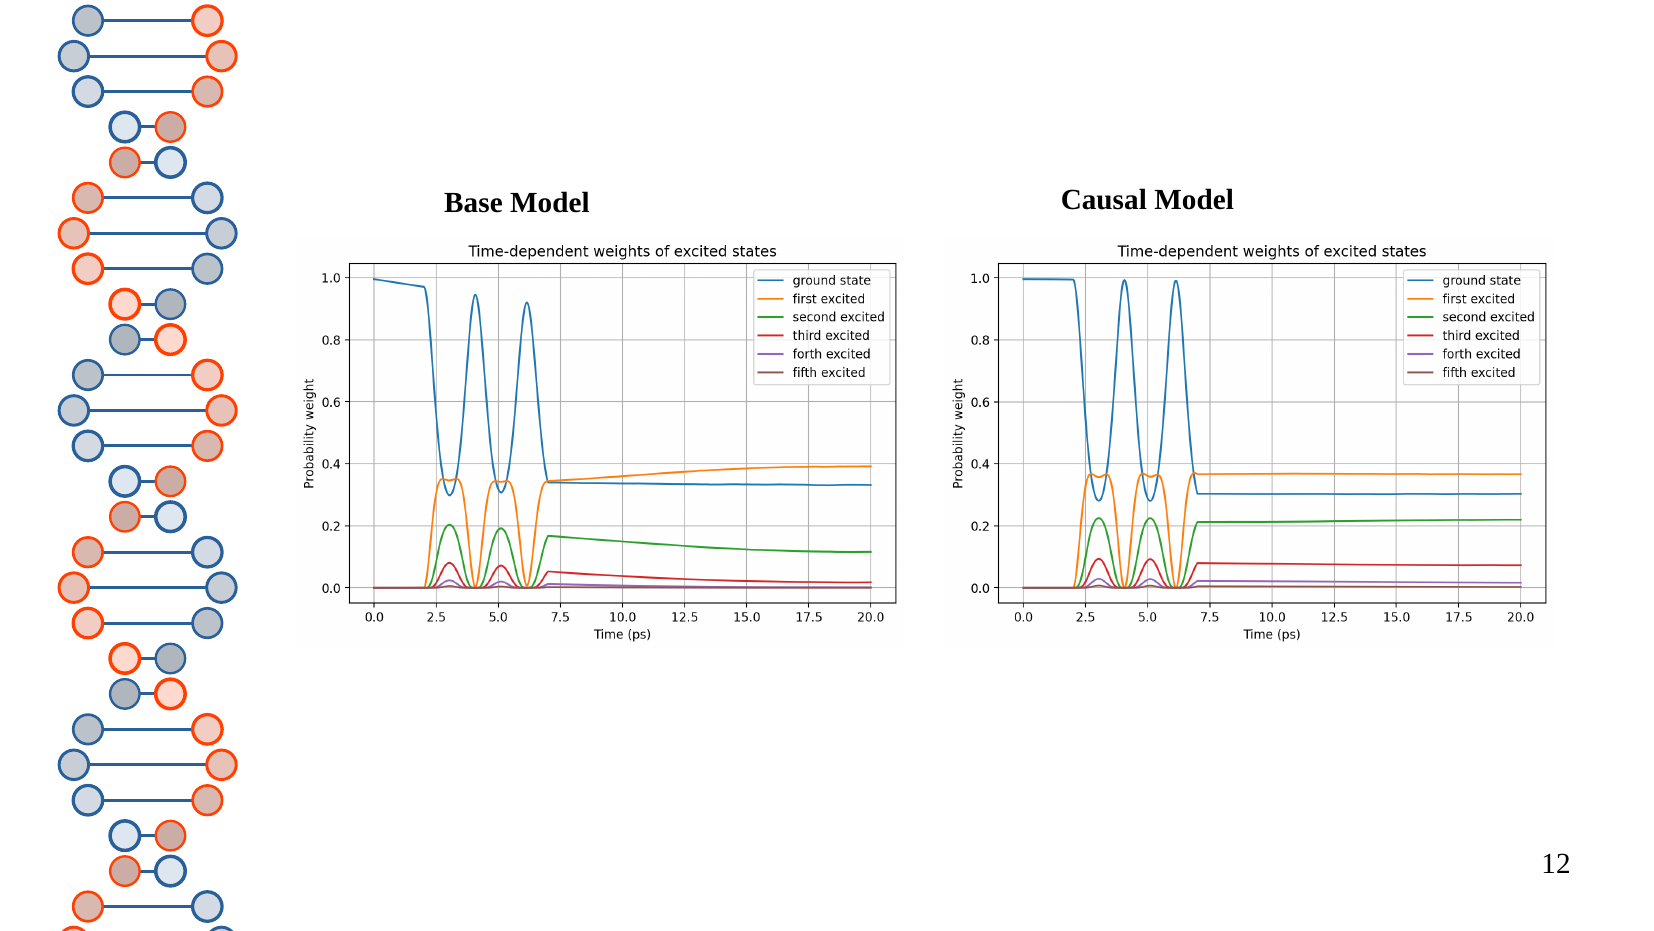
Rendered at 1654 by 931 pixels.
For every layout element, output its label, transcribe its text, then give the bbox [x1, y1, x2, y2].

picture [944, 236, 1554, 650]
picture [295, 236, 904, 650]
text_box Causal Model [1046, 175, 1259, 223]
text_box Base Model [429, 178, 611, 226]
